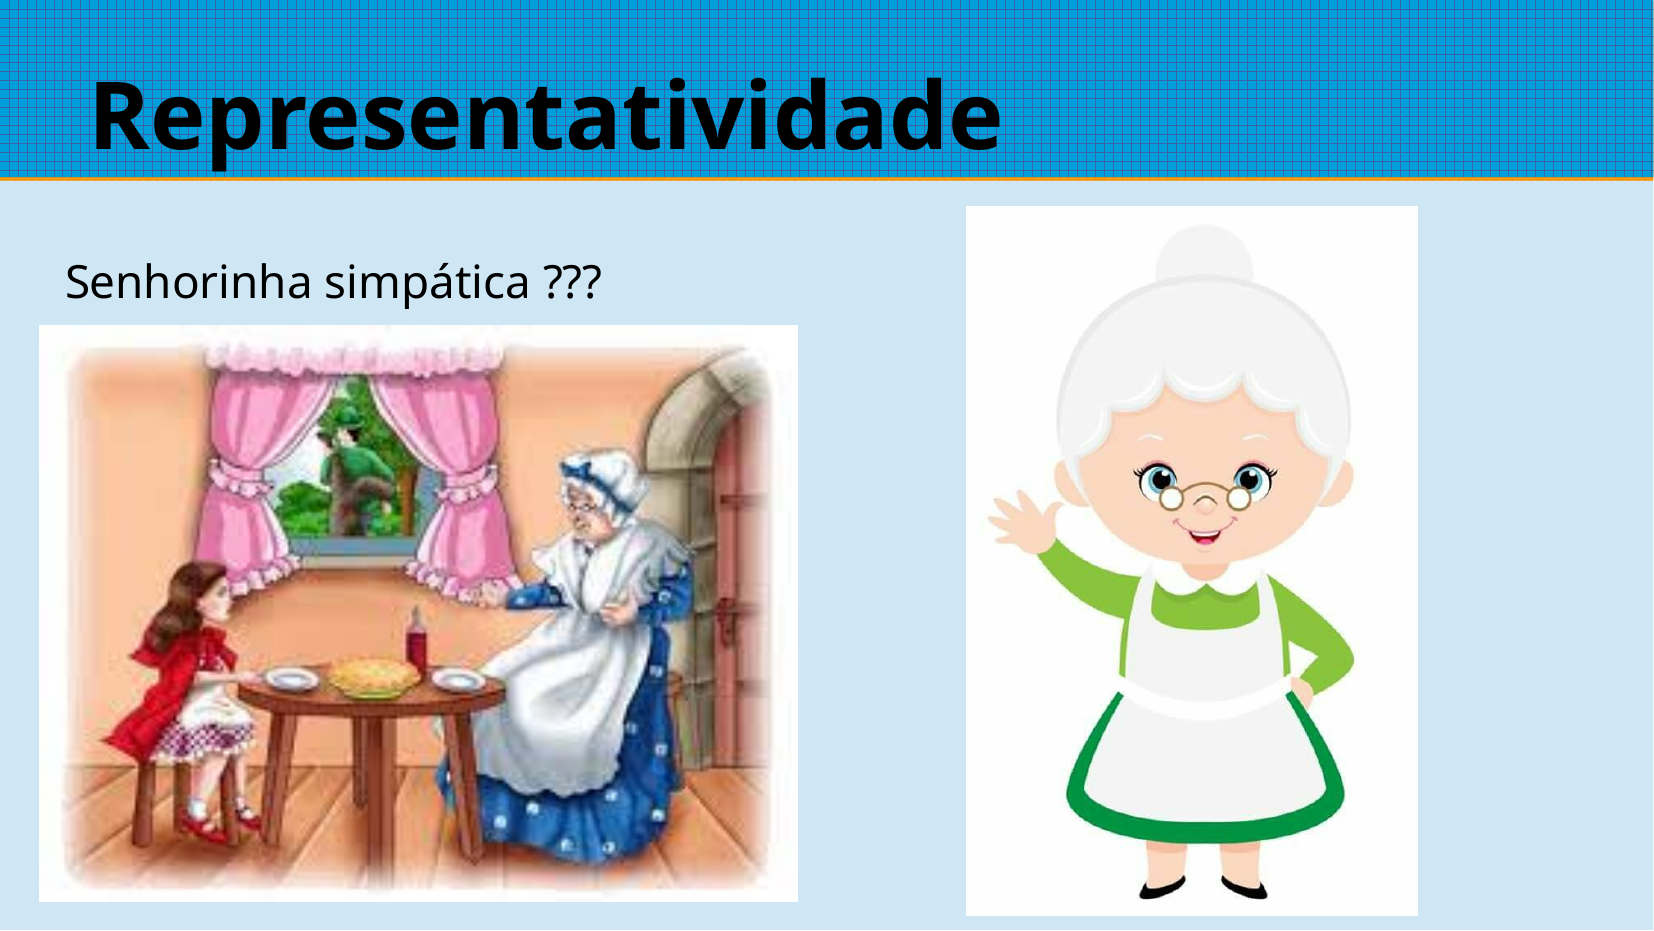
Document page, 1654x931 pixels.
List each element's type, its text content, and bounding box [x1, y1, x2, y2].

picture [966, 206, 1418, 916]
text_box Senhorinha simpática ??? [59, 248, 798, 314]
title Representatividade [88, 14, 1565, 178]
picture [39, 325, 798, 902]
